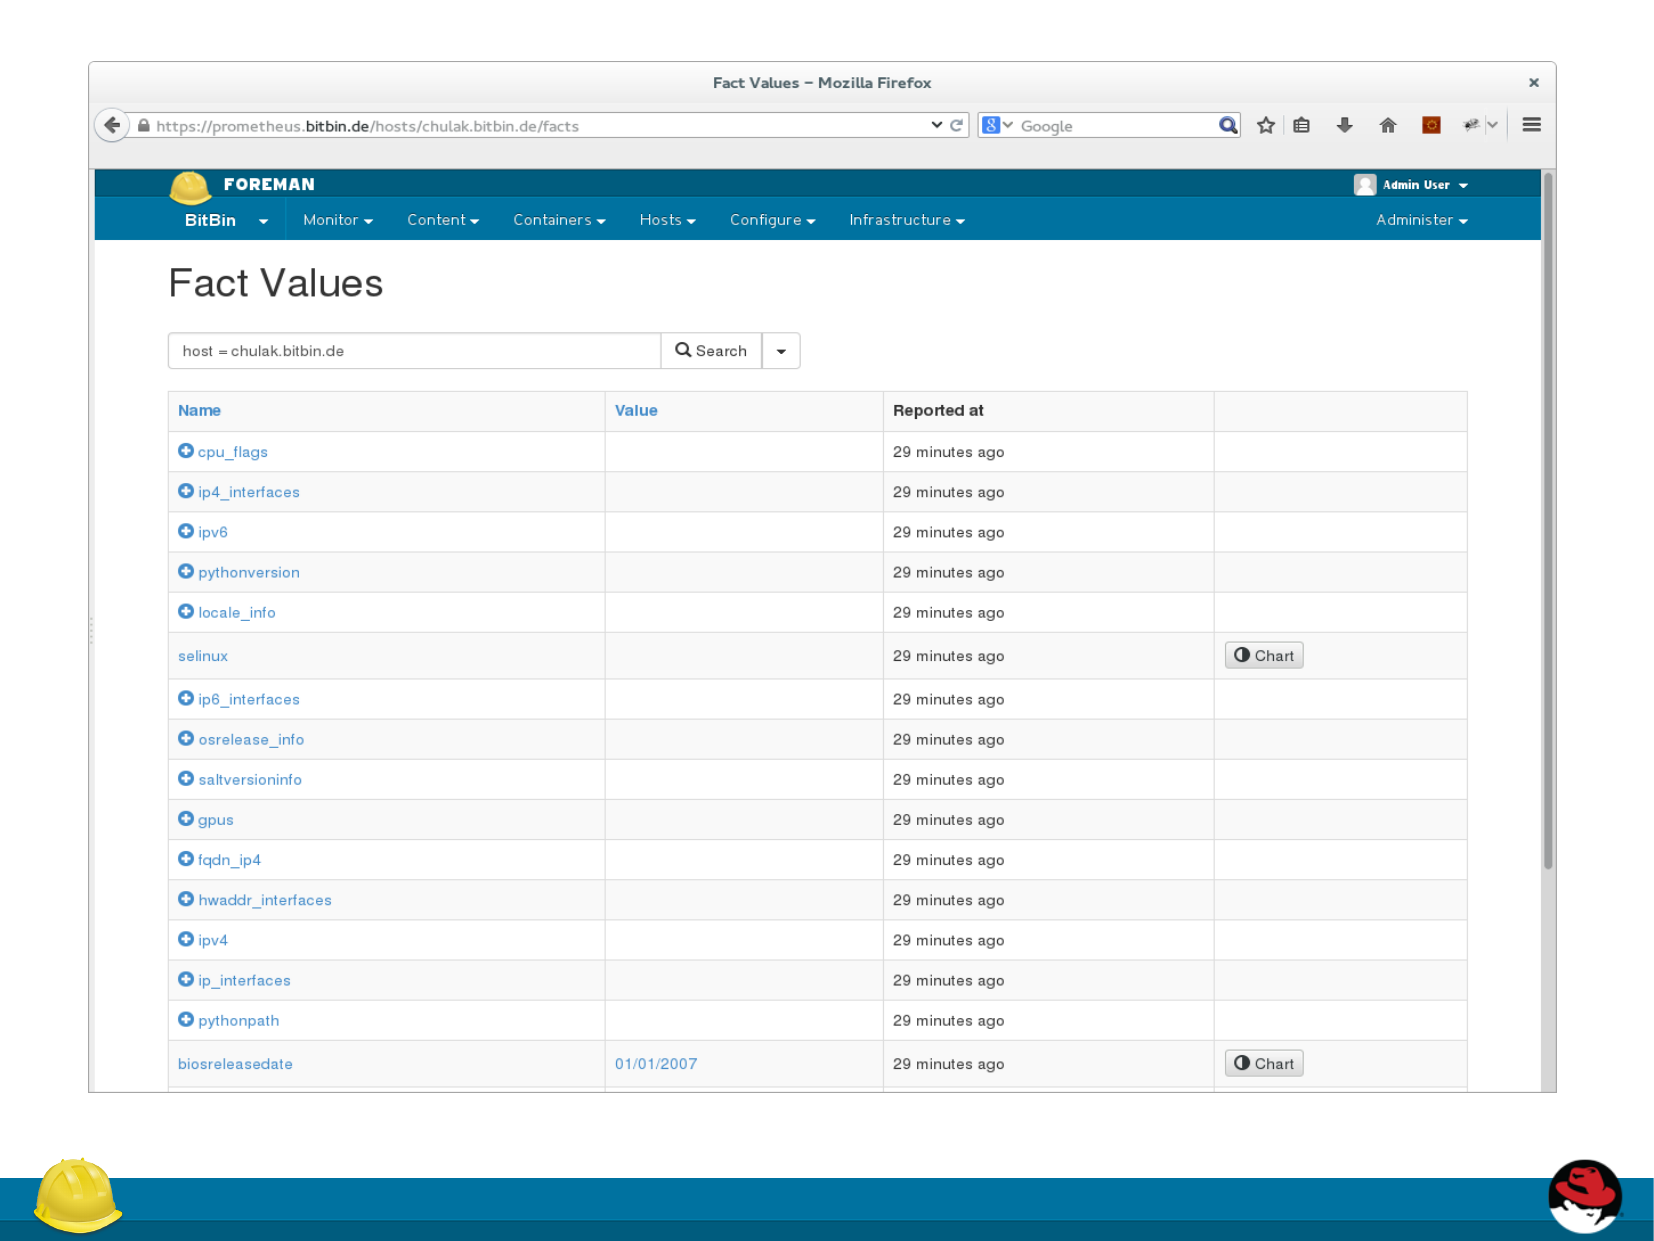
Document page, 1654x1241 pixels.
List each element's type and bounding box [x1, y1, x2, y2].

picture [88, 61, 1557, 1093]
picture [1547, 1157, 1630, 1233]
picture [23, 1145, 130, 1235]
